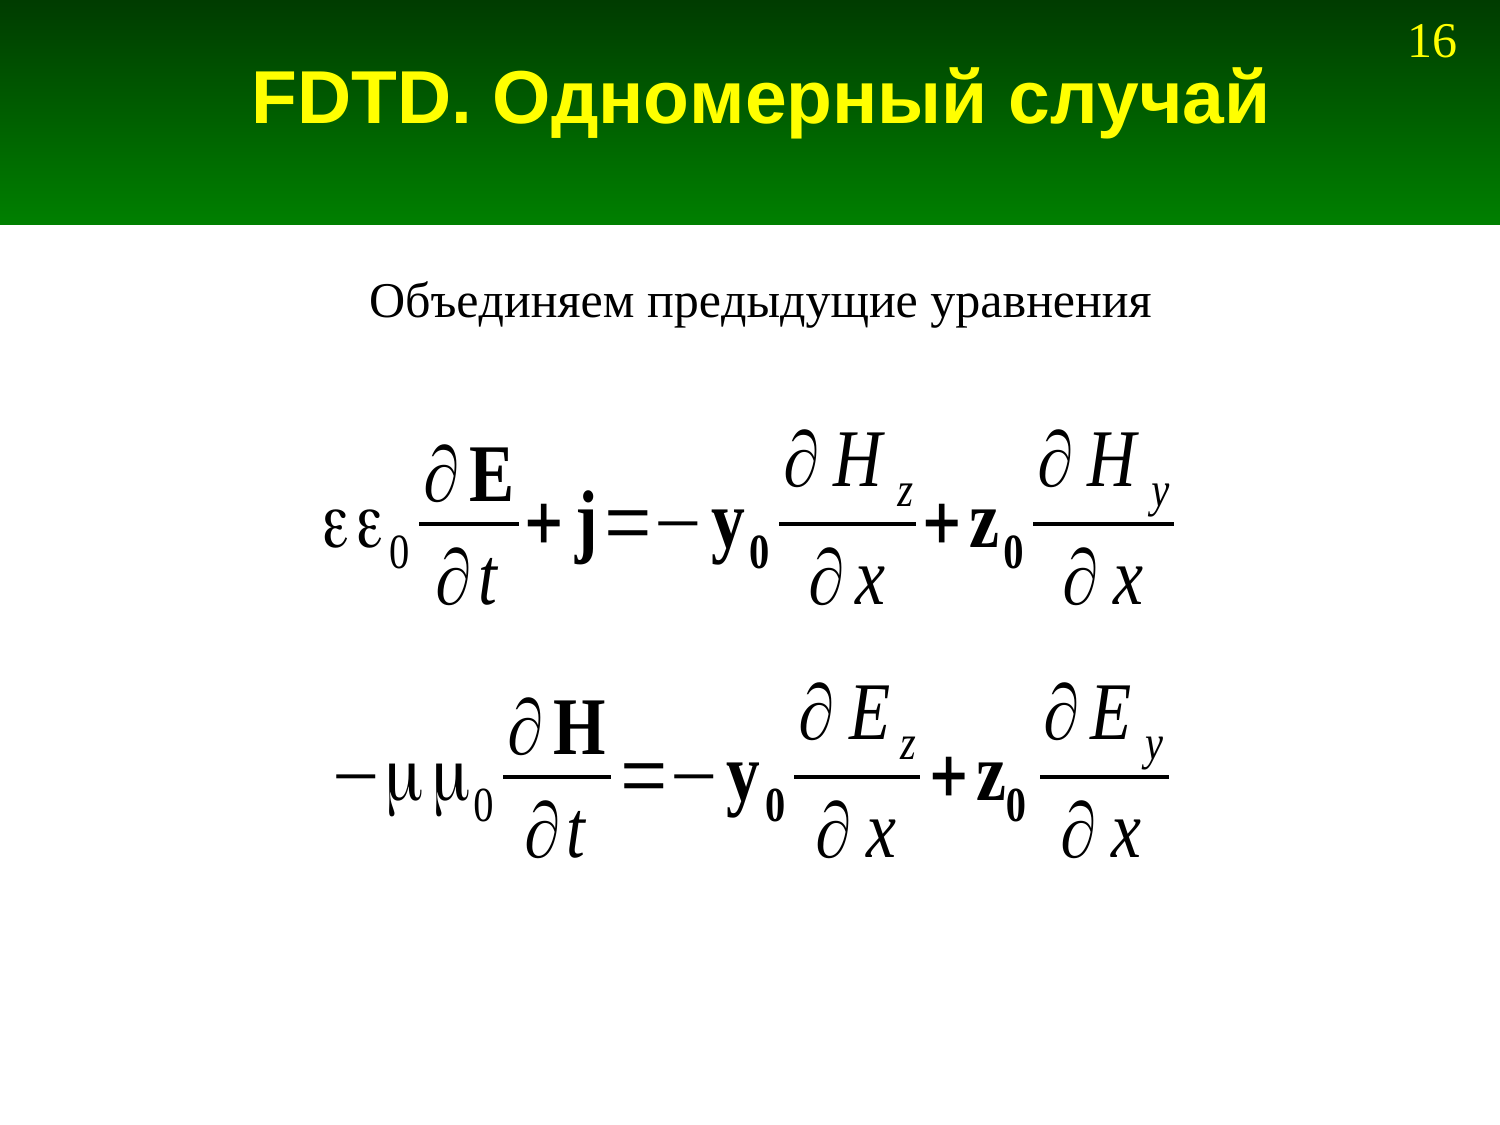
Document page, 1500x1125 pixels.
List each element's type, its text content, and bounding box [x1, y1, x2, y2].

text_box Объединяем предыдущие уравнения [354, 259, 1167, 335]
title FDTD. Одномерный случай [123, 0, 1399, 188]
chart [312, 667, 1188, 874]
chart [304, 414, 1196, 621]
